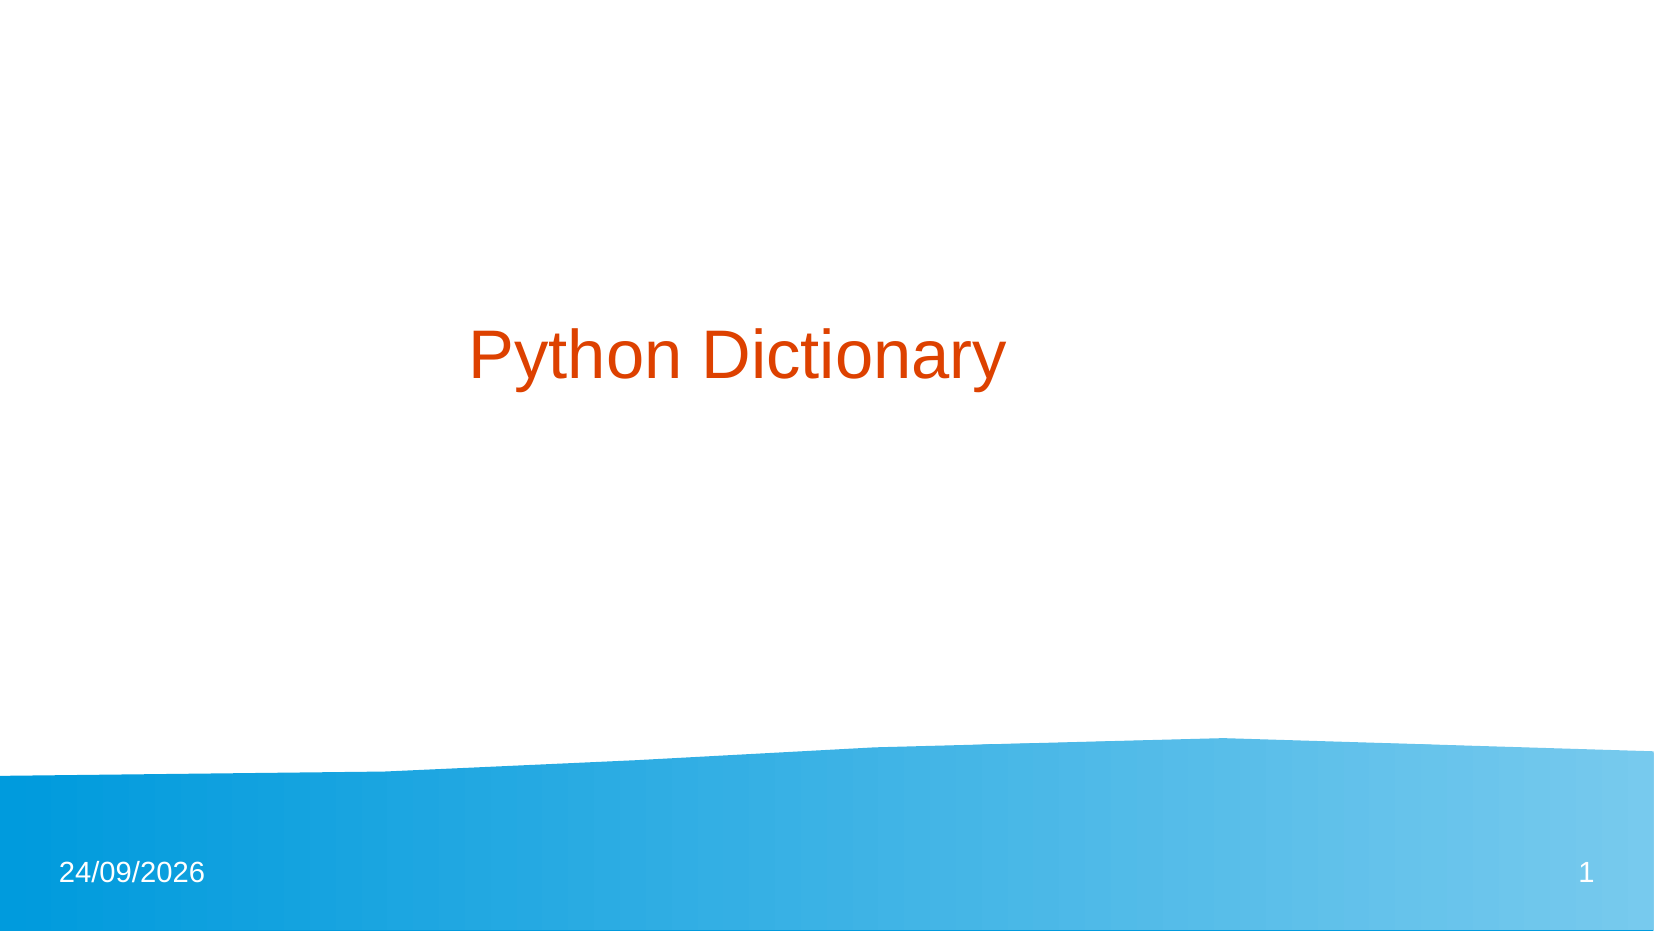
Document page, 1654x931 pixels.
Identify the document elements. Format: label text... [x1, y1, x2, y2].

title Python Dictionary [0, 265, 1477, 443]
